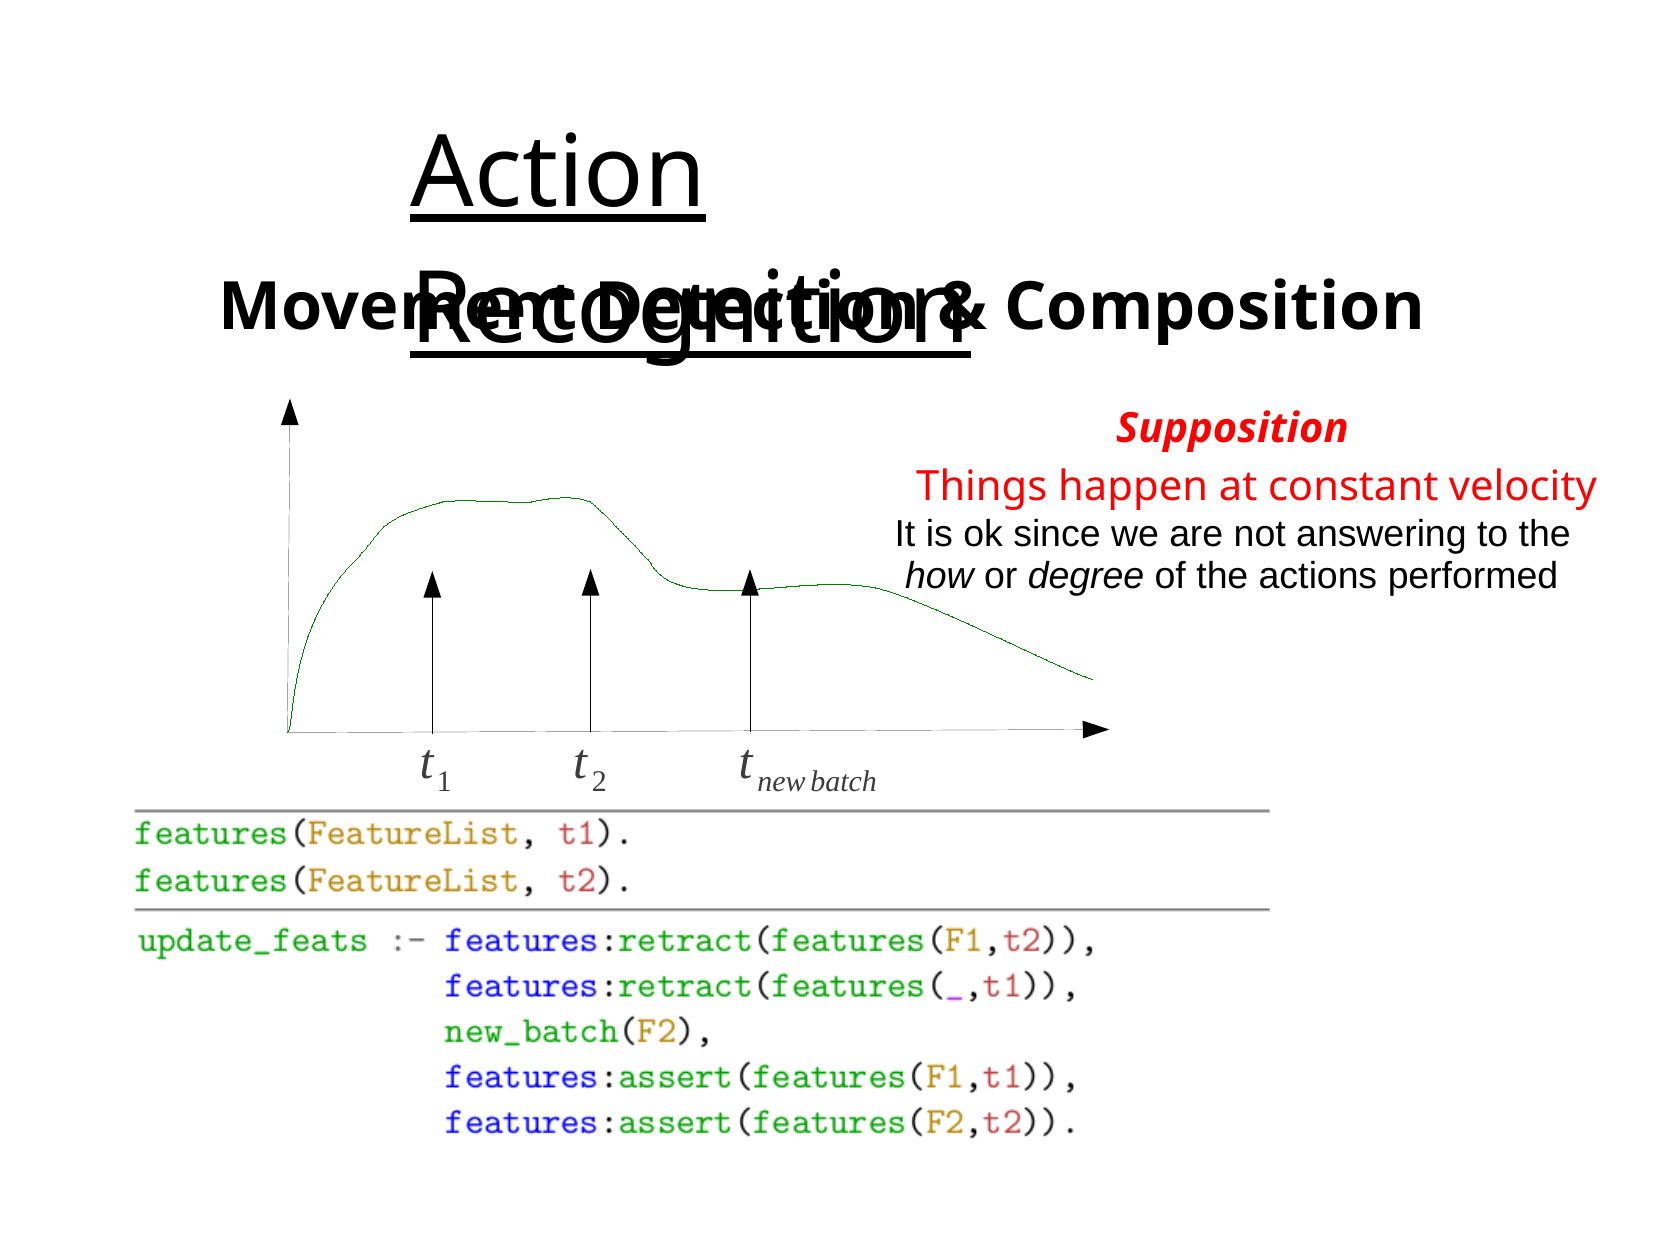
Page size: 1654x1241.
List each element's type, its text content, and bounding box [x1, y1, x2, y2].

chart [566, 734, 613, 798]
text_box Action Recognition [395, 92, 1270, 228]
chart [413, 734, 459, 798]
picture [122, 797, 1270, 1152]
chart [732, 734, 884, 798]
text_box Supposition Things happen at constant velocity It is ok since we are not answering to the how or degree of the actions performed [879, 390, 1587, 591]
text_box Movement Detection & Composition [204, 250, 1504, 358]
